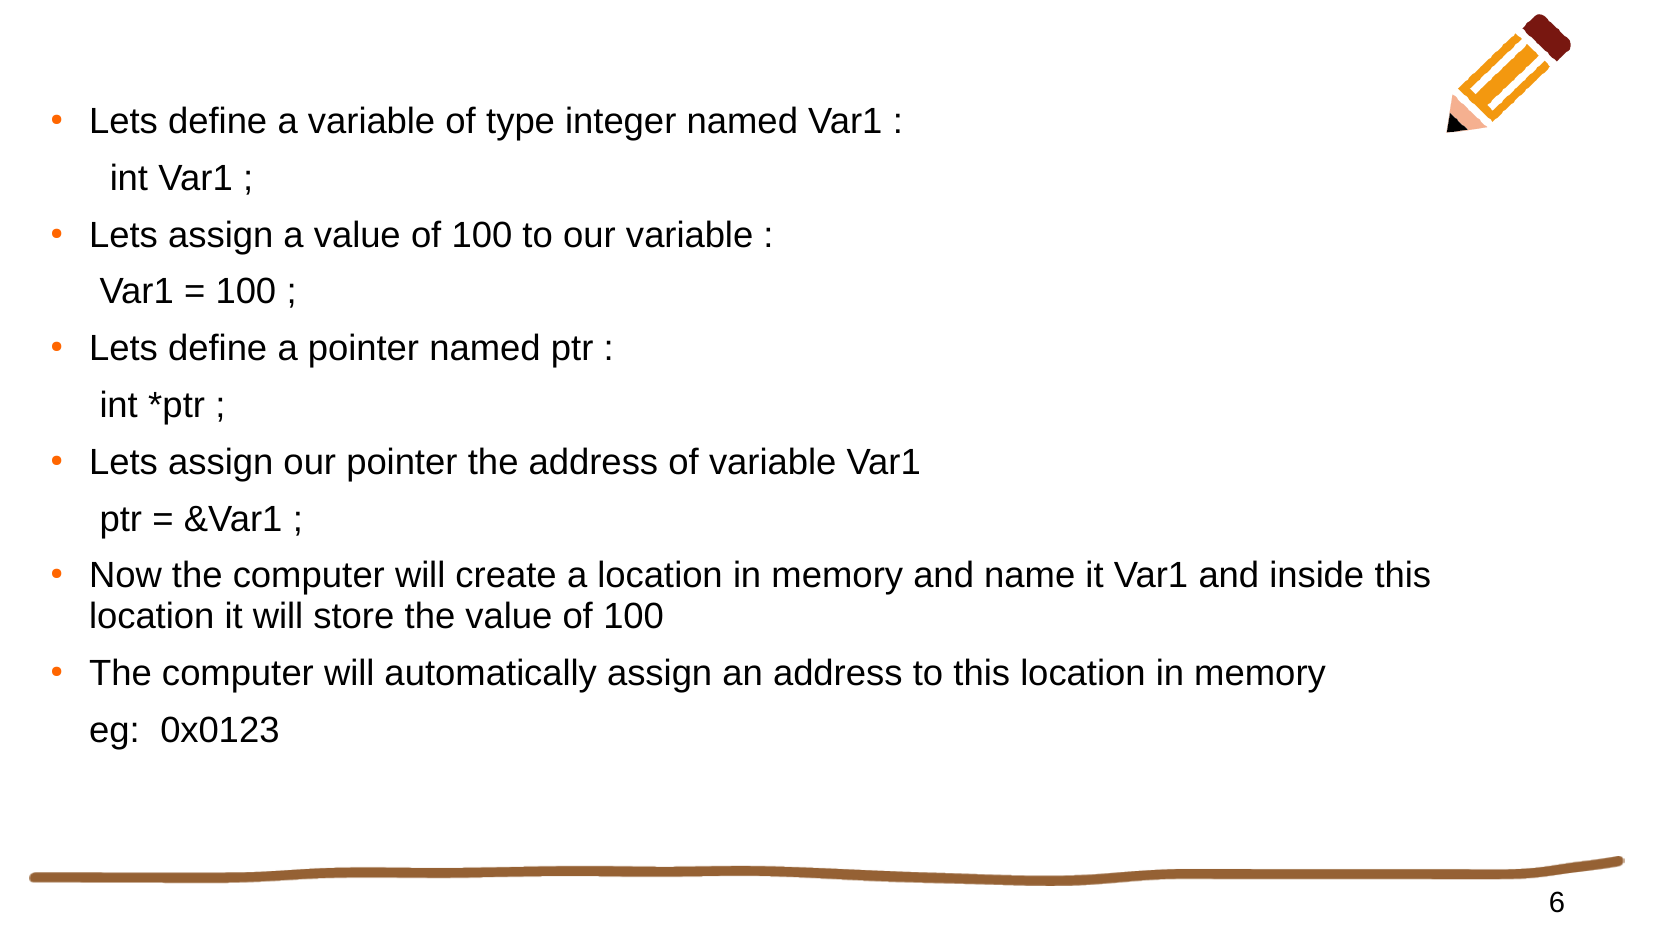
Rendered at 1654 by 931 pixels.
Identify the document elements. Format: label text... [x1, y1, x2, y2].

picture [1446, 14, 1571, 133]
list Lets define a variable of type integer named Var1 : int Var1 ; Lets assign a value of 100 to our variable : Var1 = 100 ; Lets define a pointer named ptr : int *ptr ; Lets assign our pointer the address of variable Var1 ptr = &Var1 ; Now the computer will create a location in memory and name it Var1 and inside this location it will store the value of 100 The computer will automatically assign an address to this location in memory eg: 0x0123 [37, 100, 1508, 751]
picture [29, 856, 1625, 886]
